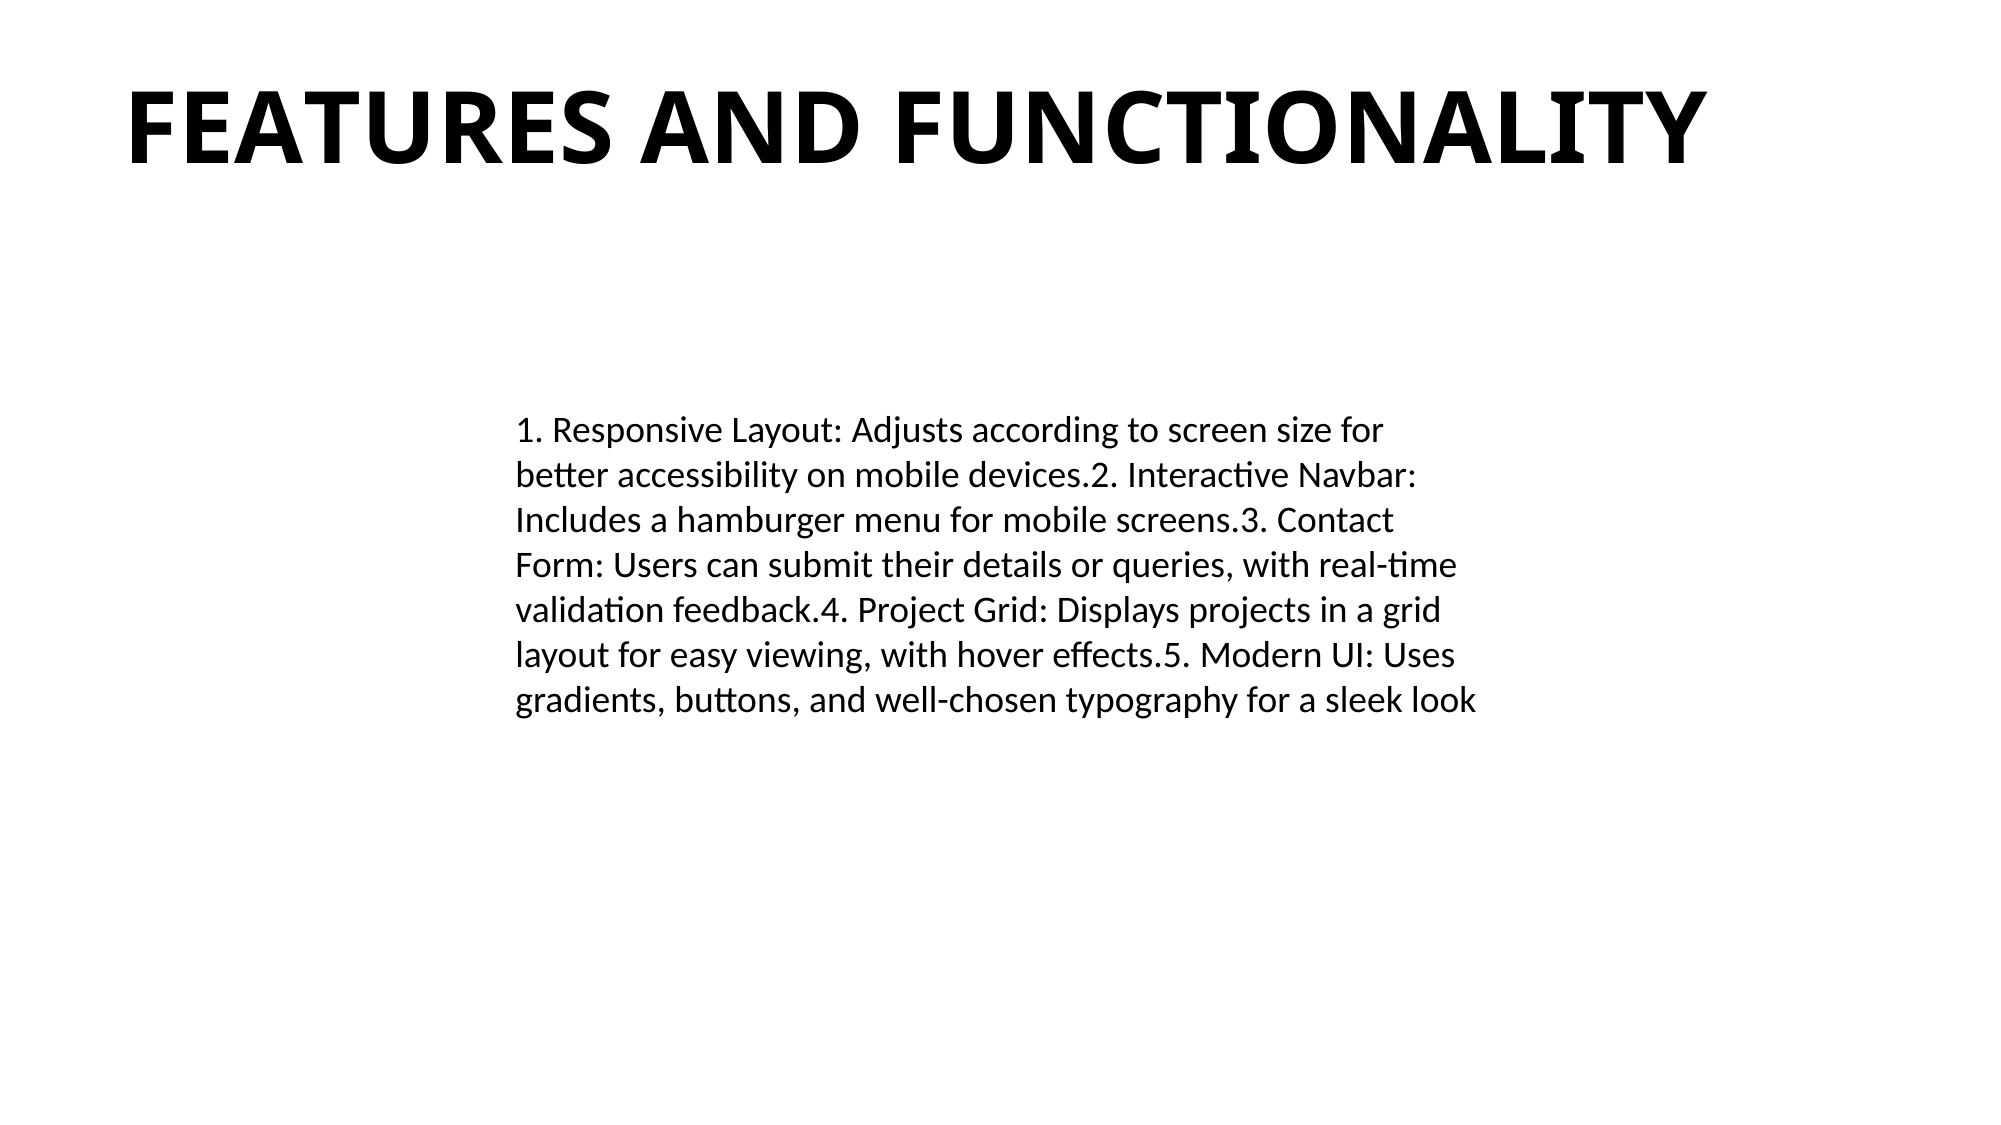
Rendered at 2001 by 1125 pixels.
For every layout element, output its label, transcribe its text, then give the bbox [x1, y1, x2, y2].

text_box 1. Responsive Layout: Adjusts according to screen size for better accessibility on mobile devices.2. Interactive Navbar: Includes a hamburger menu for mobile screens.3. Contact Form: Users can submit their details or queries, with real-time validation feedback.4. Project Grid: Displays projects in a grid layout for easy viewing, with hover effects.5. Modern UI: Uses gradients, buttons, and well-chosen typography for a sleek look [500, 397, 1502, 731]
title FEATURES AND FUNCTIONALITY [123, 63, 1877, 188]
